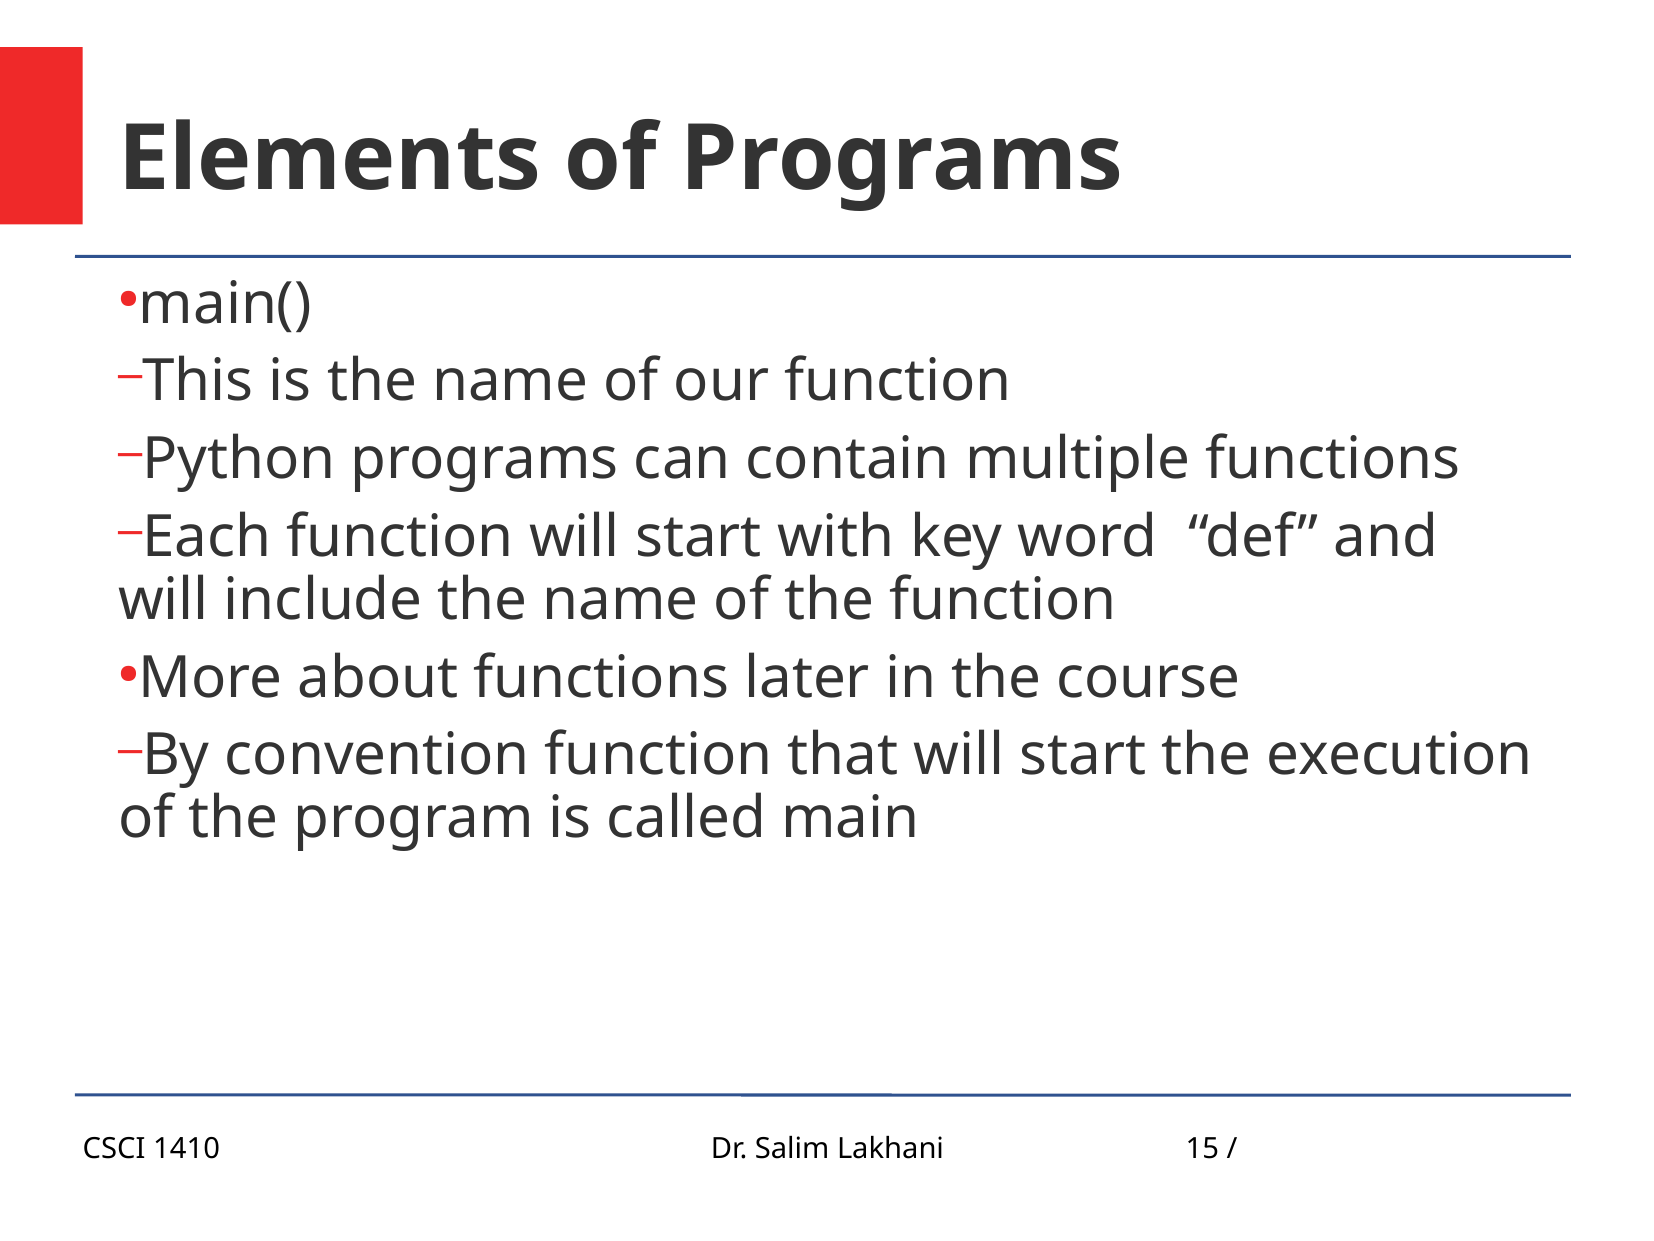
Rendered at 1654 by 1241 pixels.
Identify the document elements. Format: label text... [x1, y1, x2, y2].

text_box / [1185, 1129, 1571, 1216]
list main() This is the name of our function Python programs can contain multiple functions Each function will start with key word “def” and will include the name of the function More about functions later in the course By convention function that will start the execution of the program is called main [118, 265, 1536, 1081]
text_box Dr. Salim Lakhani [565, 1129, 1090, 1216]
title Elements of Programs [118, 49, 1571, 257]
text_box CSCI 1410 [82, 1129, 468, 1216]
